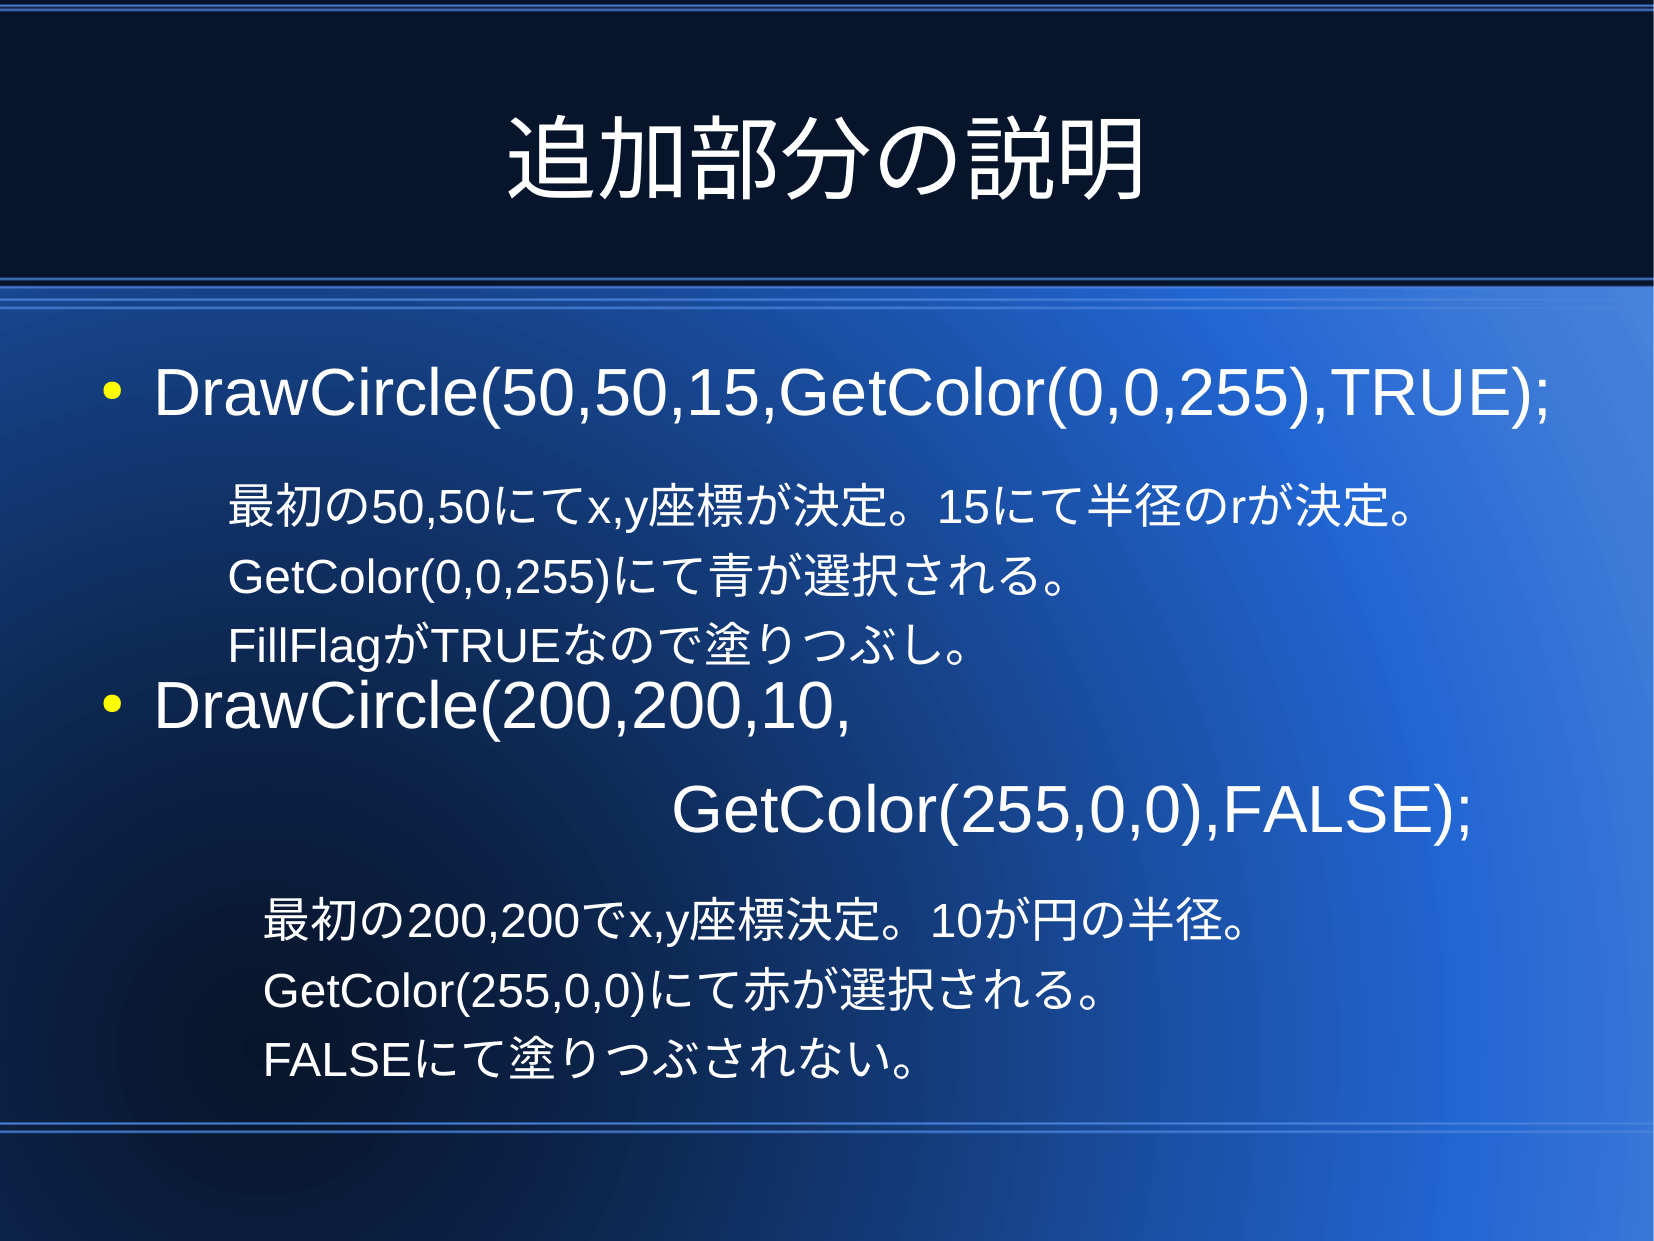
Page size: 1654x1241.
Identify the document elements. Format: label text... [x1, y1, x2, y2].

title 追加部分の説明 [82, 49, 1571, 257]
picture [0, 0, 1654, 1241]
list DrawCircle(50,50,15,GetColor(0,0,255),TRUE); DrawCircle(200,200,10, GetColor(255,0,0),FALSE); [82, 355, 1571, 1174]
text_box 最初の50,50にてx,y座標が決定。15にて半径のrが決定。 GetColor(0,0,255)にて青が選択される。 FillFlagがTRUEなので塗りつぶし。 [212, 460, 1387, 636]
text_box 最初の200,200でx,y座標決定。10が円の半径。 GetColor(255,0,0)にて赤が選択される。 FALSEにて塗りつぶされない。 [248, 874, 1224, 1050]
